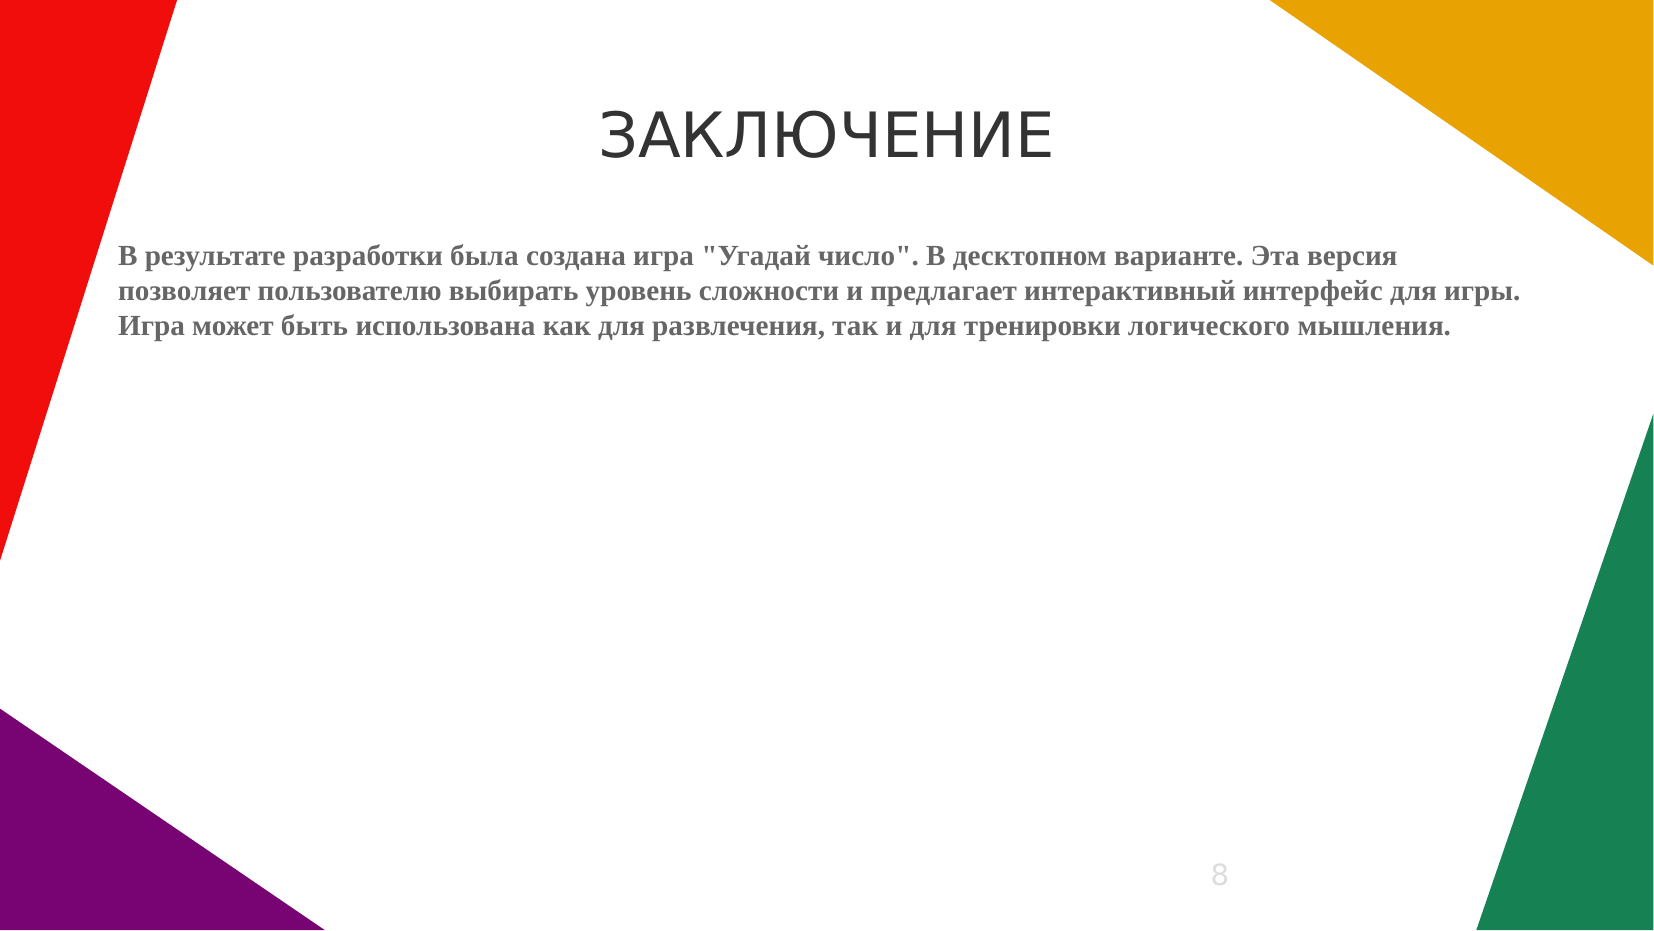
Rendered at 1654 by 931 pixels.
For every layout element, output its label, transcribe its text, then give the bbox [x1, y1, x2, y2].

list В результате разработки была создана игра "Угадай число". В десктопном варианте. Эта версия позволяет пользователю выбирать уровень сложности и предлагает интерактивный интерфейс для игры. Игра может быть использована как для развлечения, так и для тренировки логического мышления. [118, 236, 1536, 827]
title ЗАКЛЮЧЕНИЕ [118, 59, 1536, 207]
text_box [1210, 856, 1595, 916]
